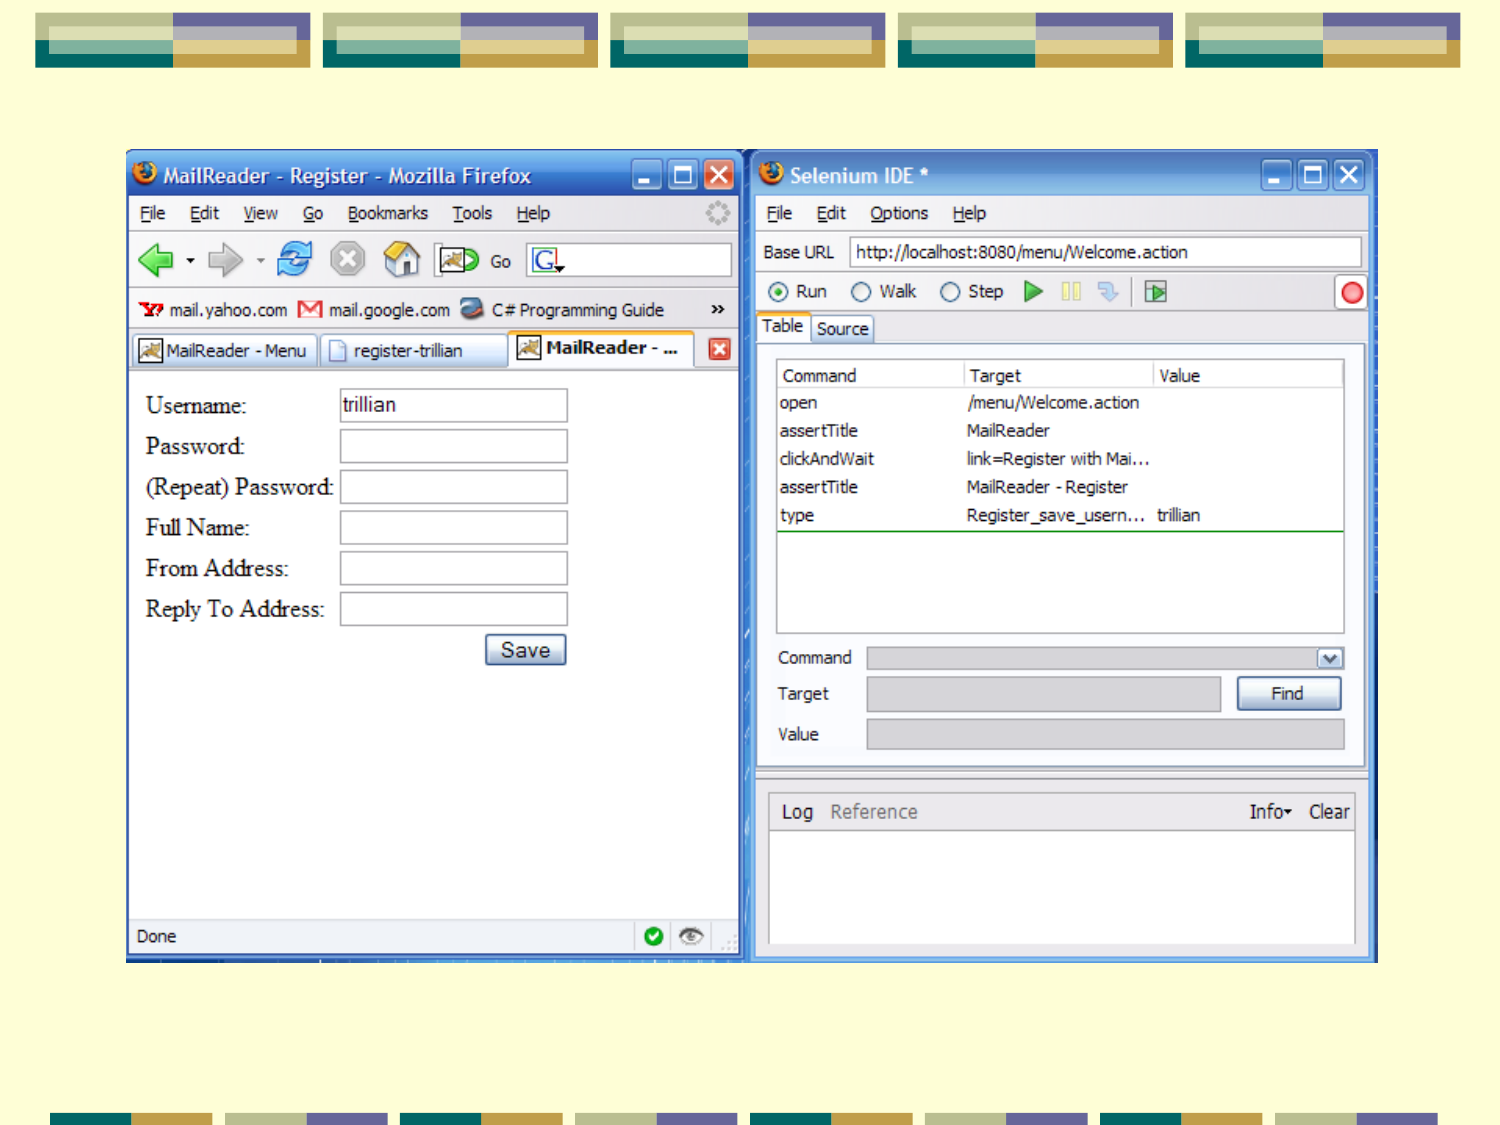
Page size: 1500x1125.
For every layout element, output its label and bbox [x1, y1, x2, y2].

picture [126, 149, 1378, 963]
